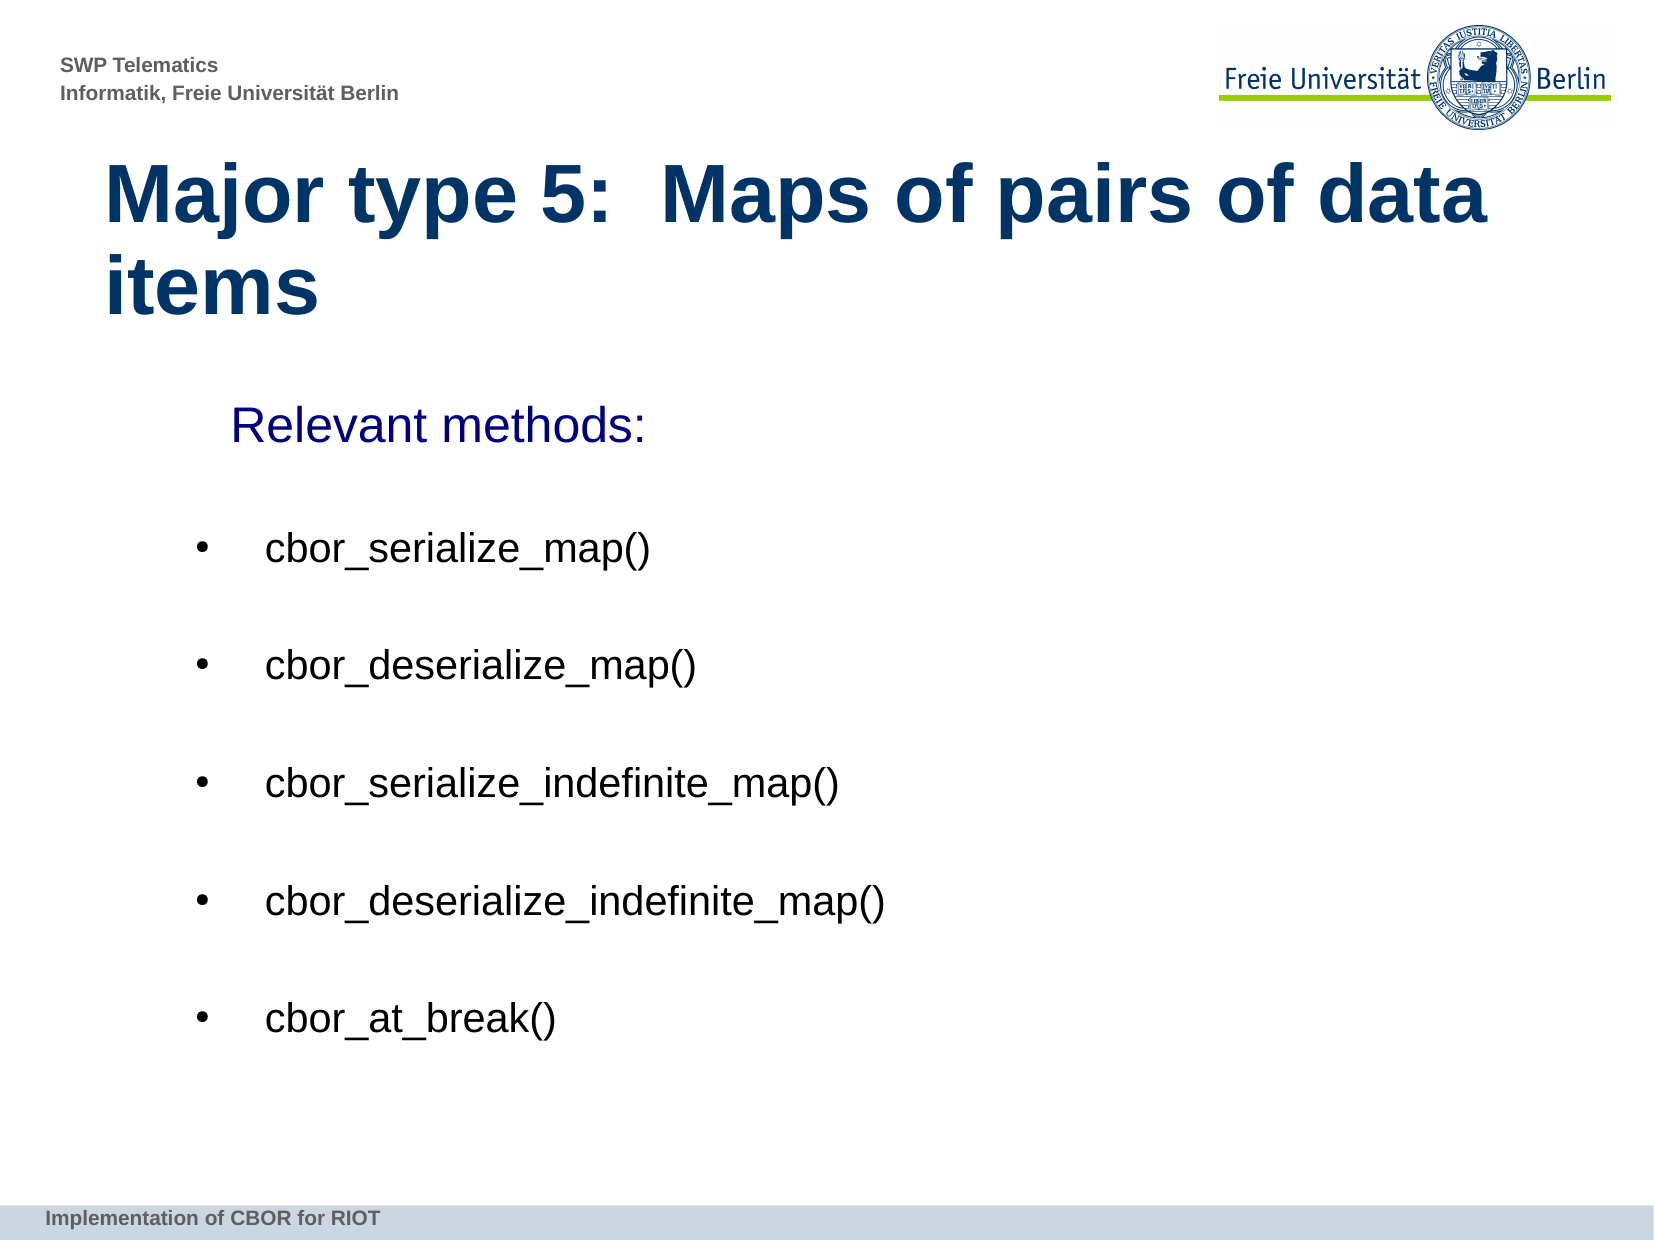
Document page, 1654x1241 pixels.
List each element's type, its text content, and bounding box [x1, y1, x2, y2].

title Major type 5: Maps of pairs of data items [45, 147, 1609, 333]
picture [1219, 25, 1611, 130]
list Relevant methods: cbor_serialize_map() cbor_deserialize_map() cbor_serialize_indefinite_map() cbor_deserialize_indefinite_map() cbor_at_break() [195, 270, 1609, 1126]
